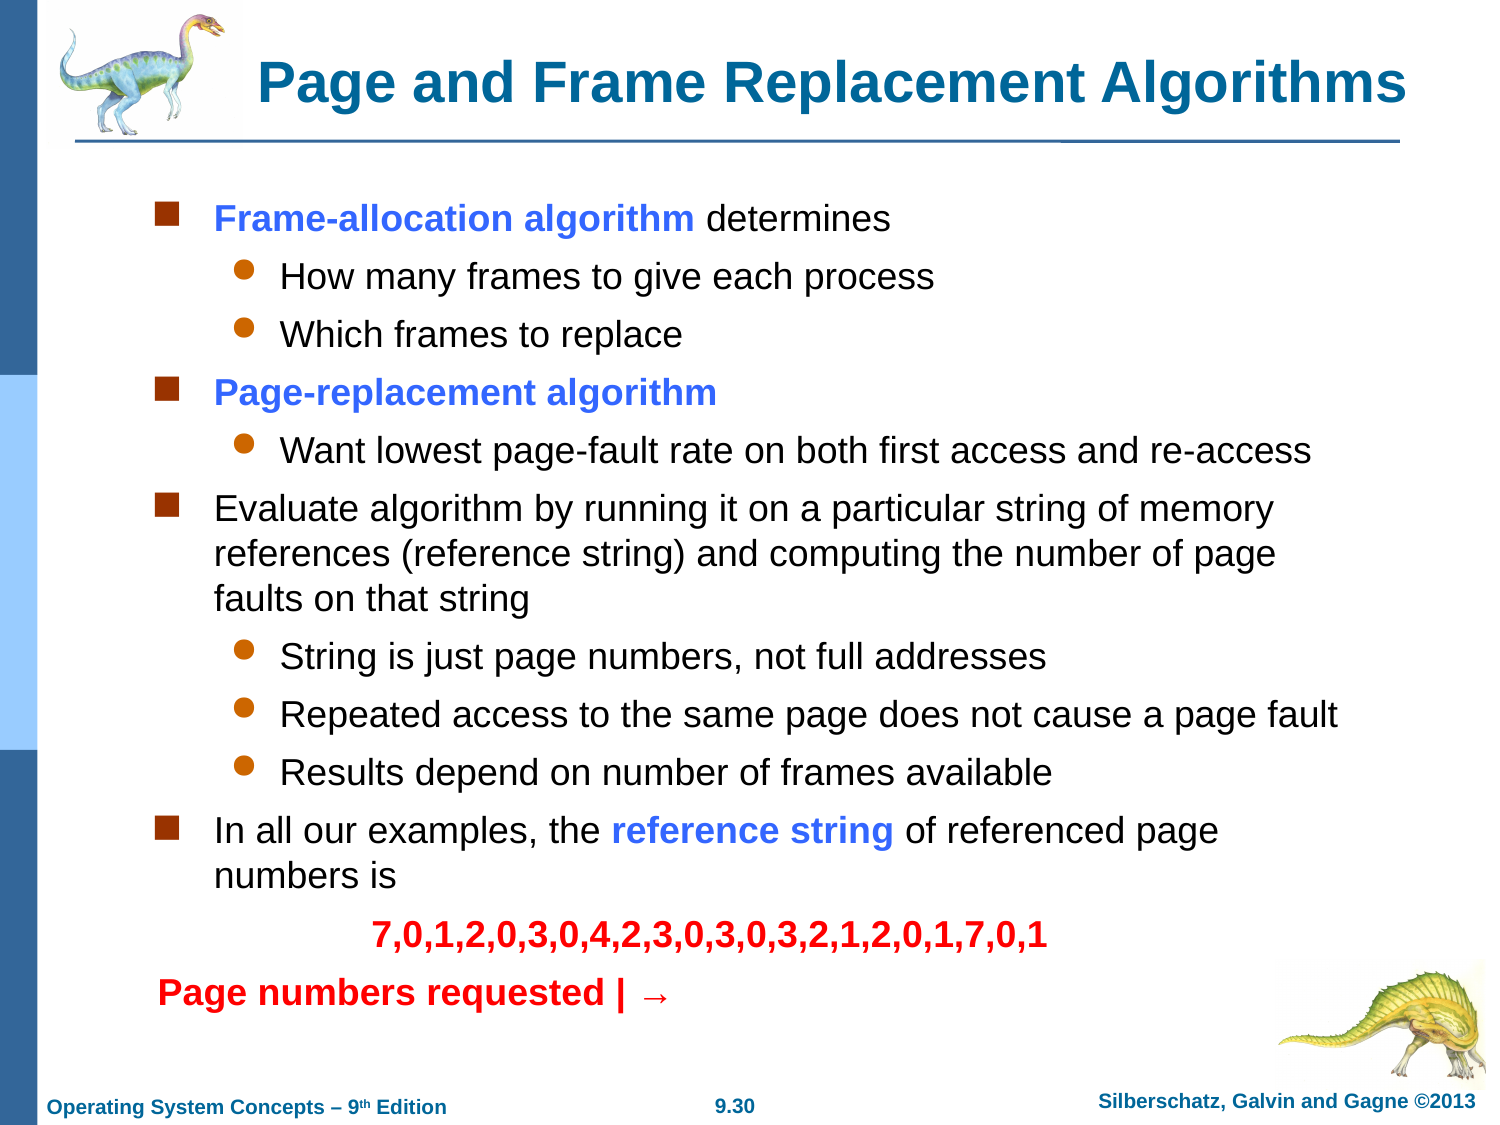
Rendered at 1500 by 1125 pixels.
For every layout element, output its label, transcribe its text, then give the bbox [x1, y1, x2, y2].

title Page and Frame Replacement Algorithms [203, 26, 1463, 122]
picture [1275, 959, 1486, 1090]
picture [46, 0, 243, 149]
list Frame-allocation algorithm determines How many frames to give each process Which frames to replace Page-replacement algorithm Want lowest page-fault rate on both first access and re-access Evaluate algorithm by running it on a particular string of memory references (reference string) and computing the number of page faults on that string String is just page numbers, not full addresses Repeated access to the same page does not cause a page fault Results depend on number of frames available In all our examples, the reference string of referenced page numbers is 7,0,1,2,0,3,0,4,2,3,0,3,0,3,2,1,2,0,1,7,0,1 Page numbers requested | → [142, 185, 1371, 990]
